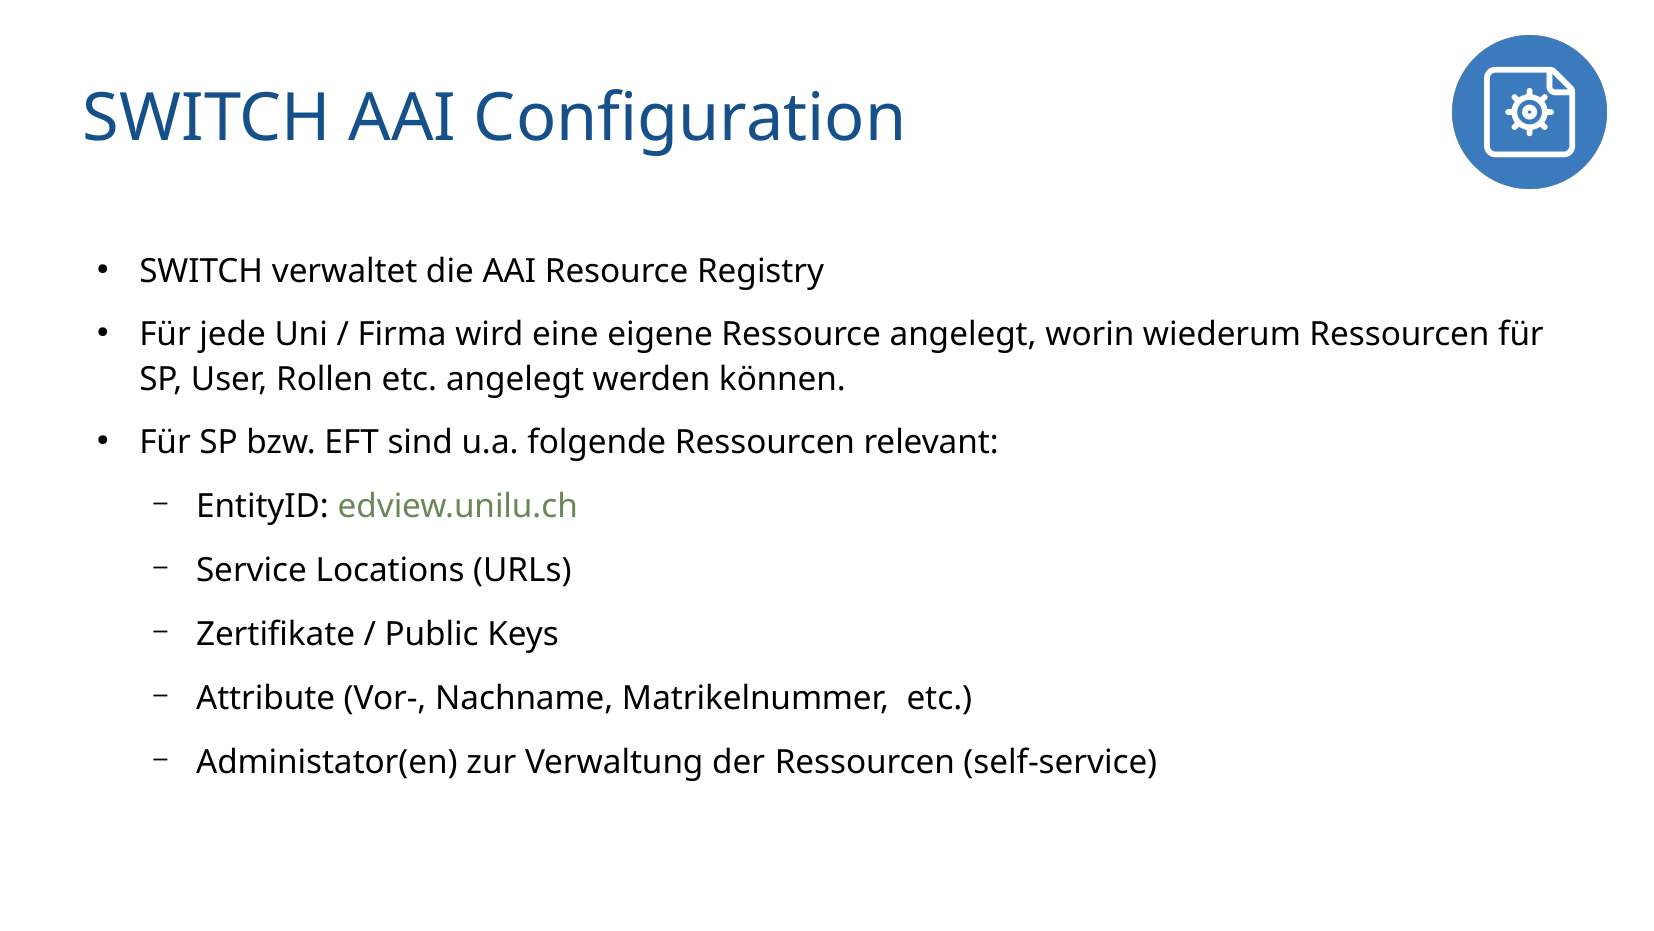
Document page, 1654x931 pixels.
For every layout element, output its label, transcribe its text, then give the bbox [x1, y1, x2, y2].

list SWITCH verwaltet die AAI Resource Registry Für jede Uni / Firma wird eine eigene Ressource angelegt, worin wiederum Ressourcen für SP, User, Rollen etc. angelegt werden können. Für SP bzw. EFT sind u.a. folgende Ressourcen relevant: EntityID: edview.unilu.ch Service Locations (URLs) Zertifikate / Public Keys Attribute (Vor-, Nachname, Matrikelnummer, etc.) Administator(en) zur Verwaltung der Ressourcen (self-service) [82, 247, 1571, 787]
title SWITCH AAI Configuration [82, 37, 1571, 193]
picture [1452, 35, 1607, 189]
